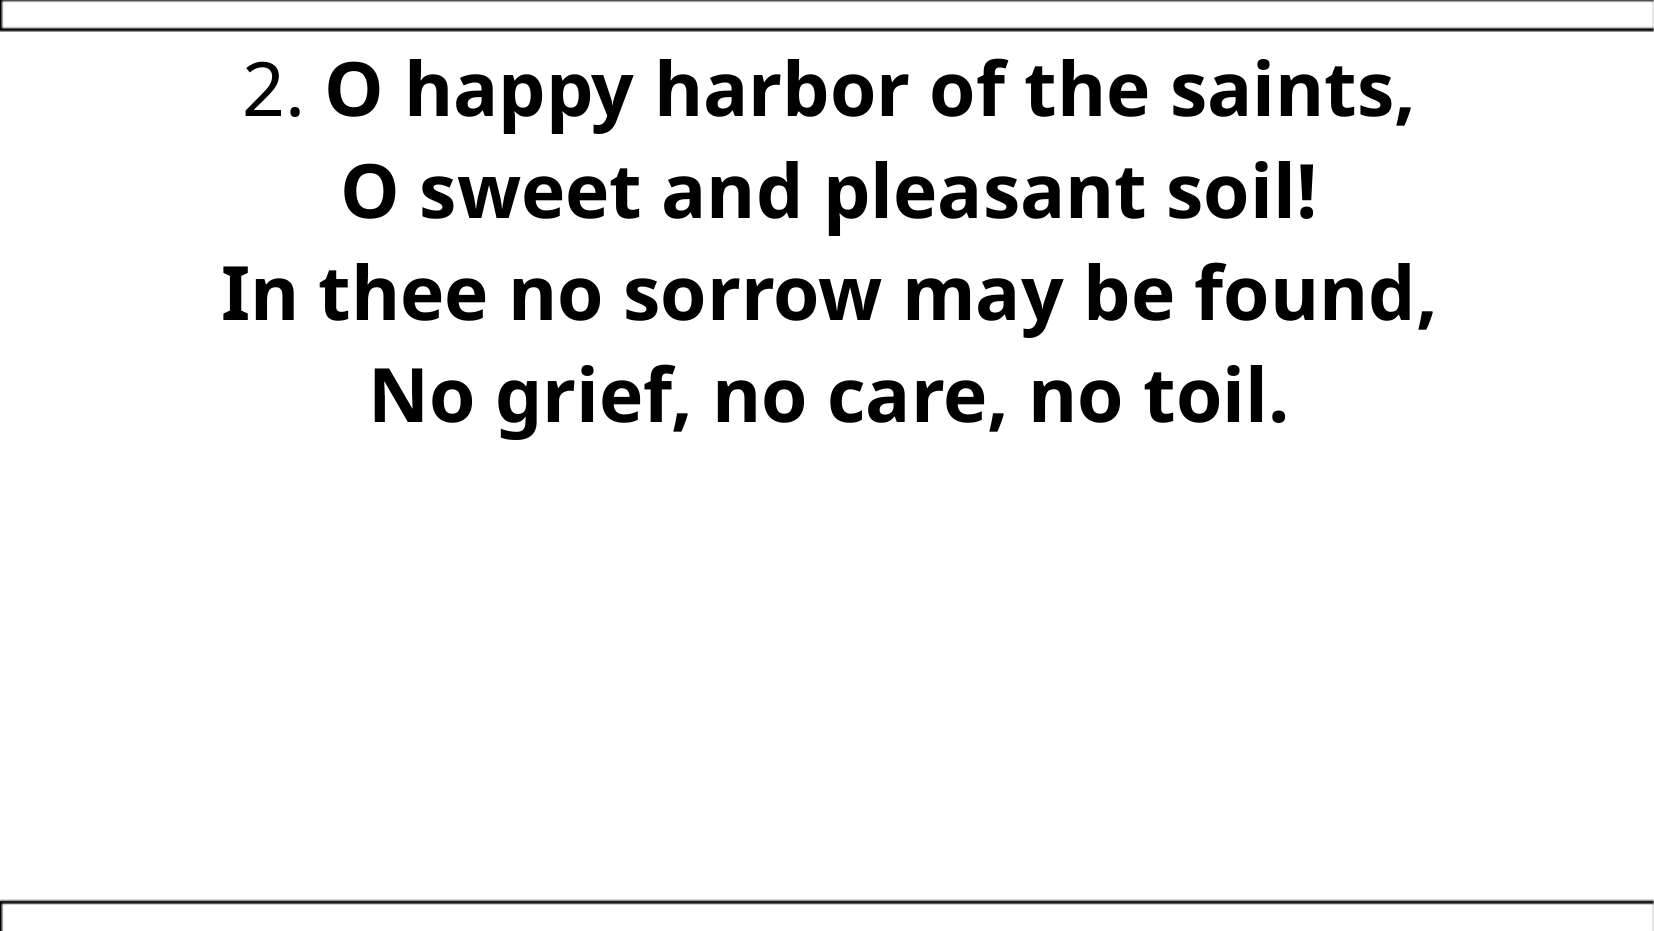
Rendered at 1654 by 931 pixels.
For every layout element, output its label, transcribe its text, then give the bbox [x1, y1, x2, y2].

picture [0, 0, 1654, 931]
text_box 2. O happy harbor of the saints, O sweet and pleasant soil! In thee no sorrow may be found, No grief, no care, no toil. [102, 28, 1558, 443]
